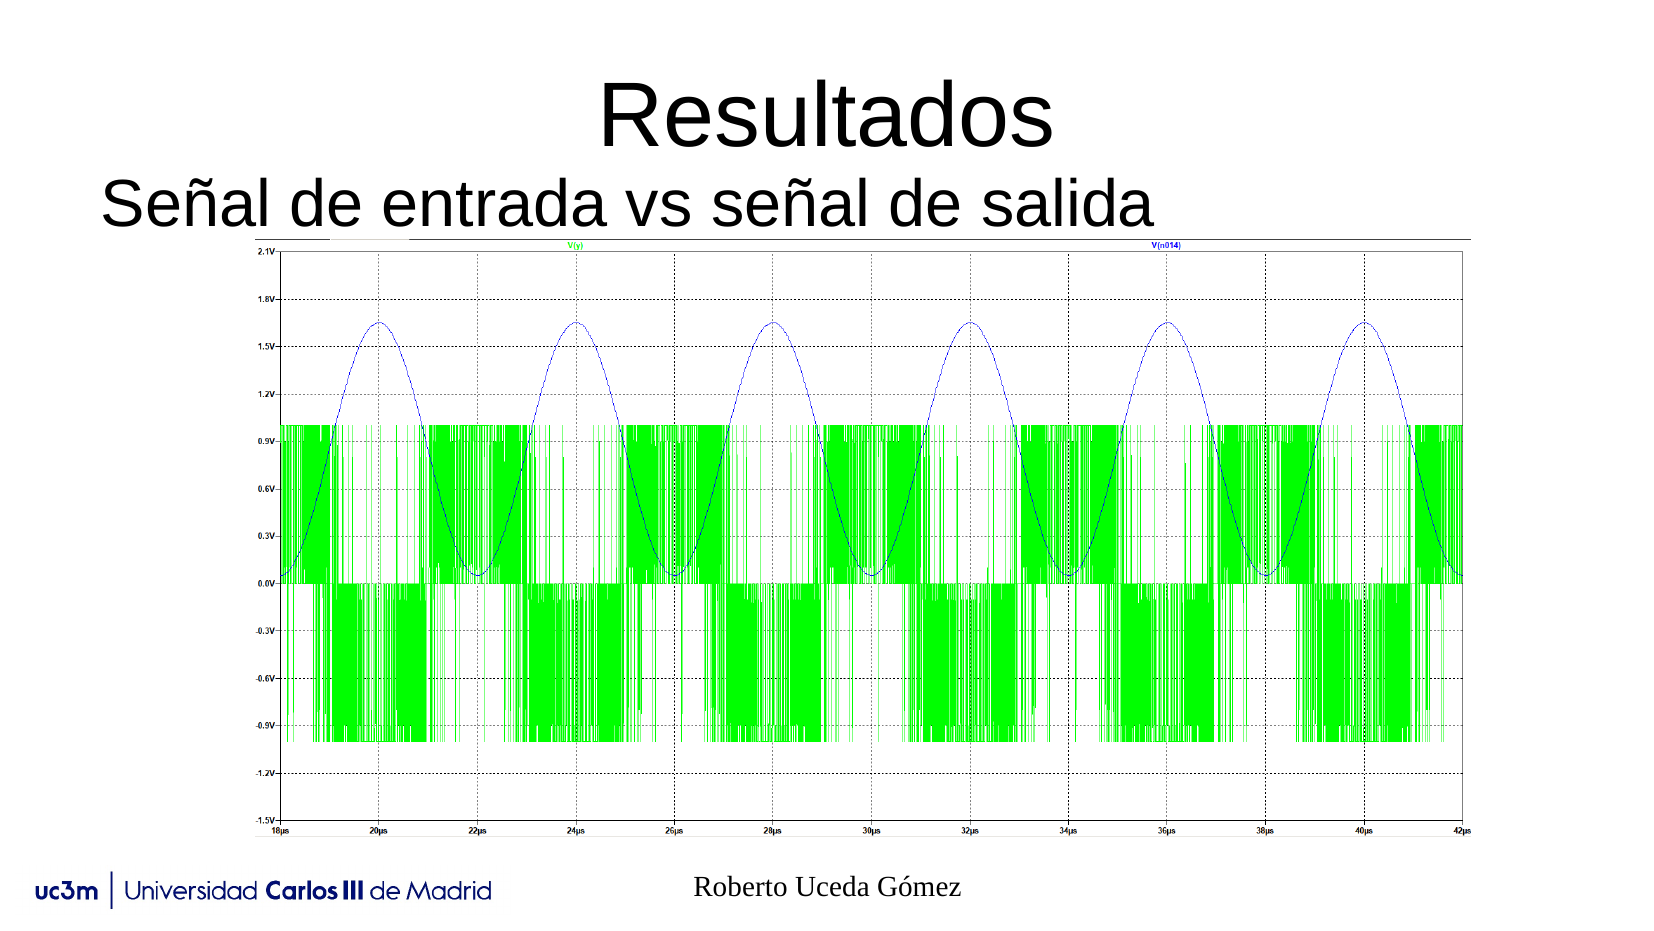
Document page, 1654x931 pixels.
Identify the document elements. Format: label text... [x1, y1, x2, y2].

picture [255, 239, 1471, 837]
picture [15, 865, 511, 915]
title Resultados [82, 36, 1571, 193]
list Señal de entrada vs señal de salida [30, 165, 1519, 706]
